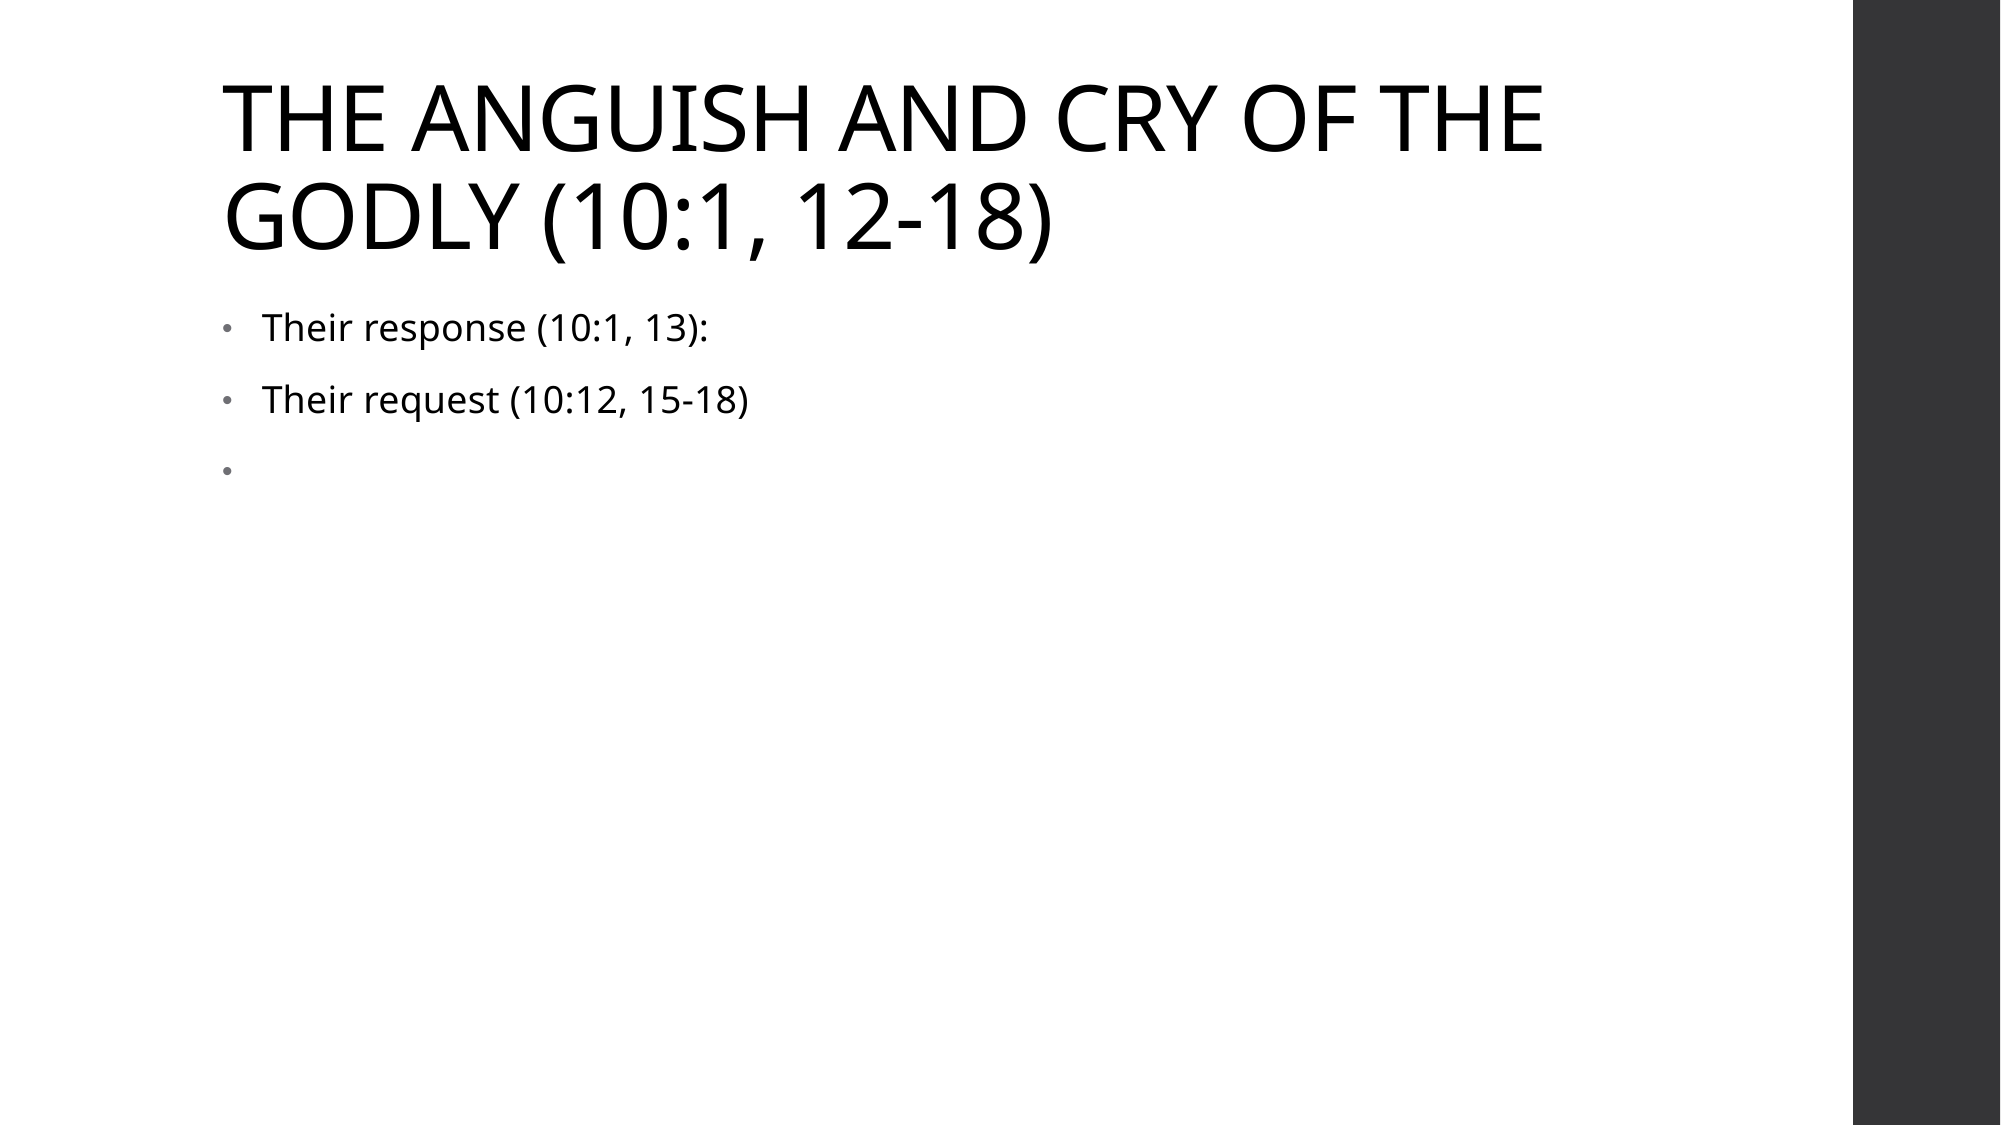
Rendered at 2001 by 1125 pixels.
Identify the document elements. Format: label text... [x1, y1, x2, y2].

list Their response (10:1, 13): Their request (10:12, 15-18) [206, 299, 1617, 1014]
title THE ANGUISH AND CRY OF THE GODLY (10:1, 12-18) [206, 60, 1797, 278]
